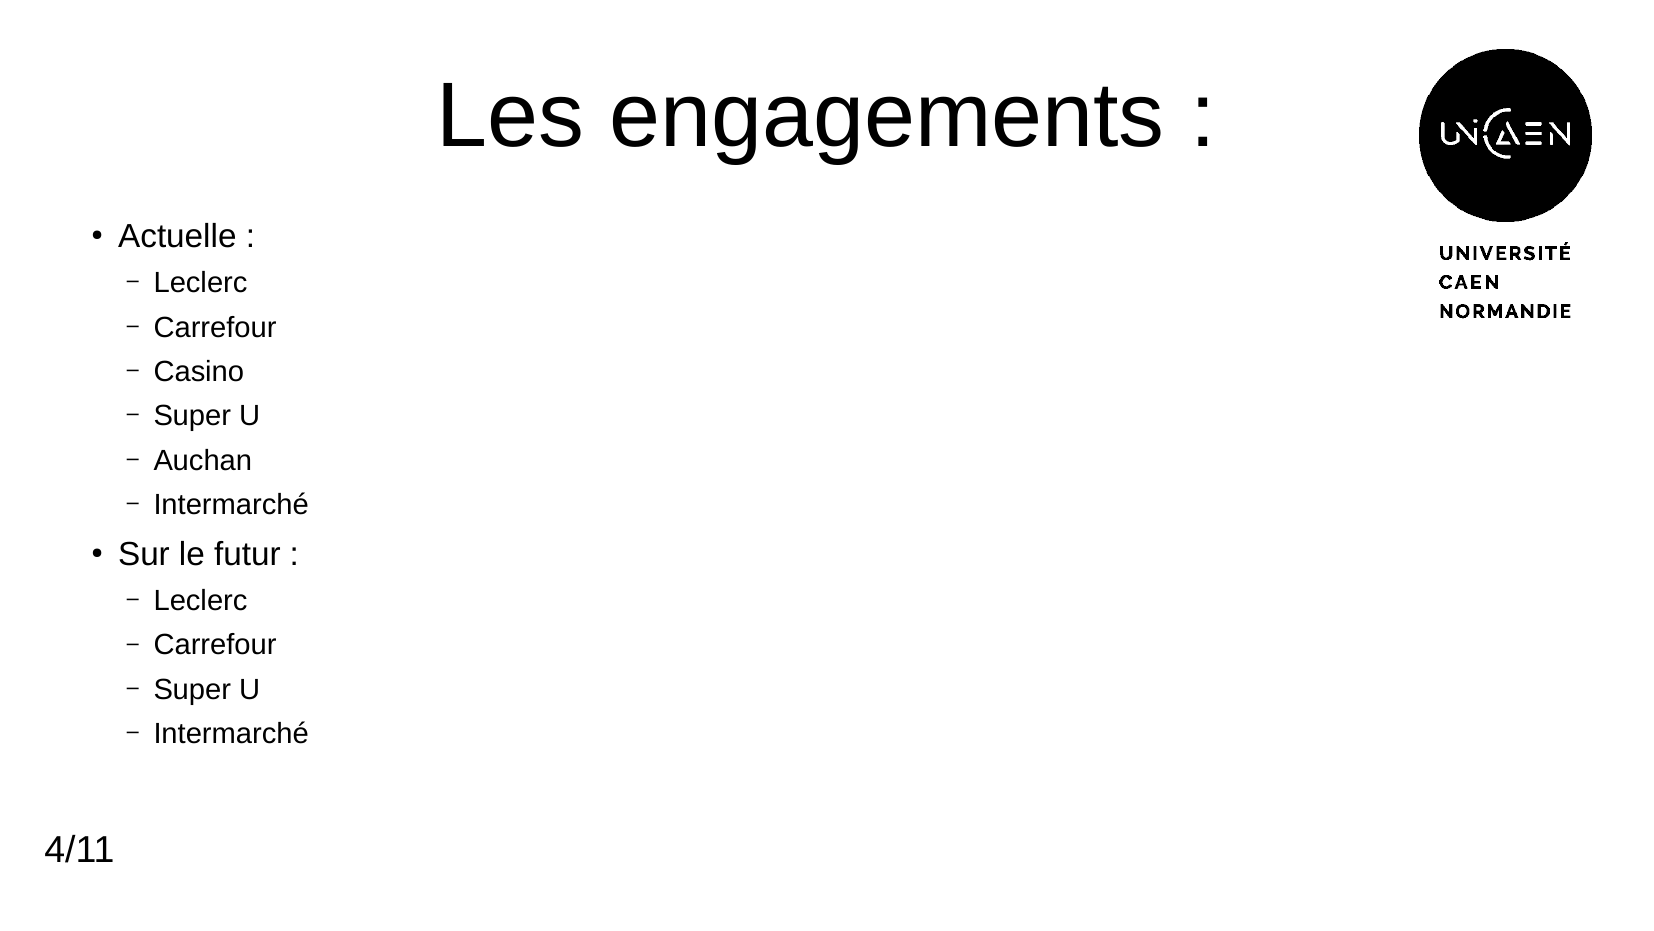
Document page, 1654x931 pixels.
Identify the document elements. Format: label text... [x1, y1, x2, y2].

list Actuelle : Leclerc Carrefour Casino Super U Auchan Intermarché Sur le futur : Leclerc Carrefour Super U Intermarché [82, 217, 1571, 758]
picture [1417, 43, 1594, 325]
title Les engagements : [82, 37, 1571, 193]
text_box <numéro>/11 [29, 820, 178, 920]
